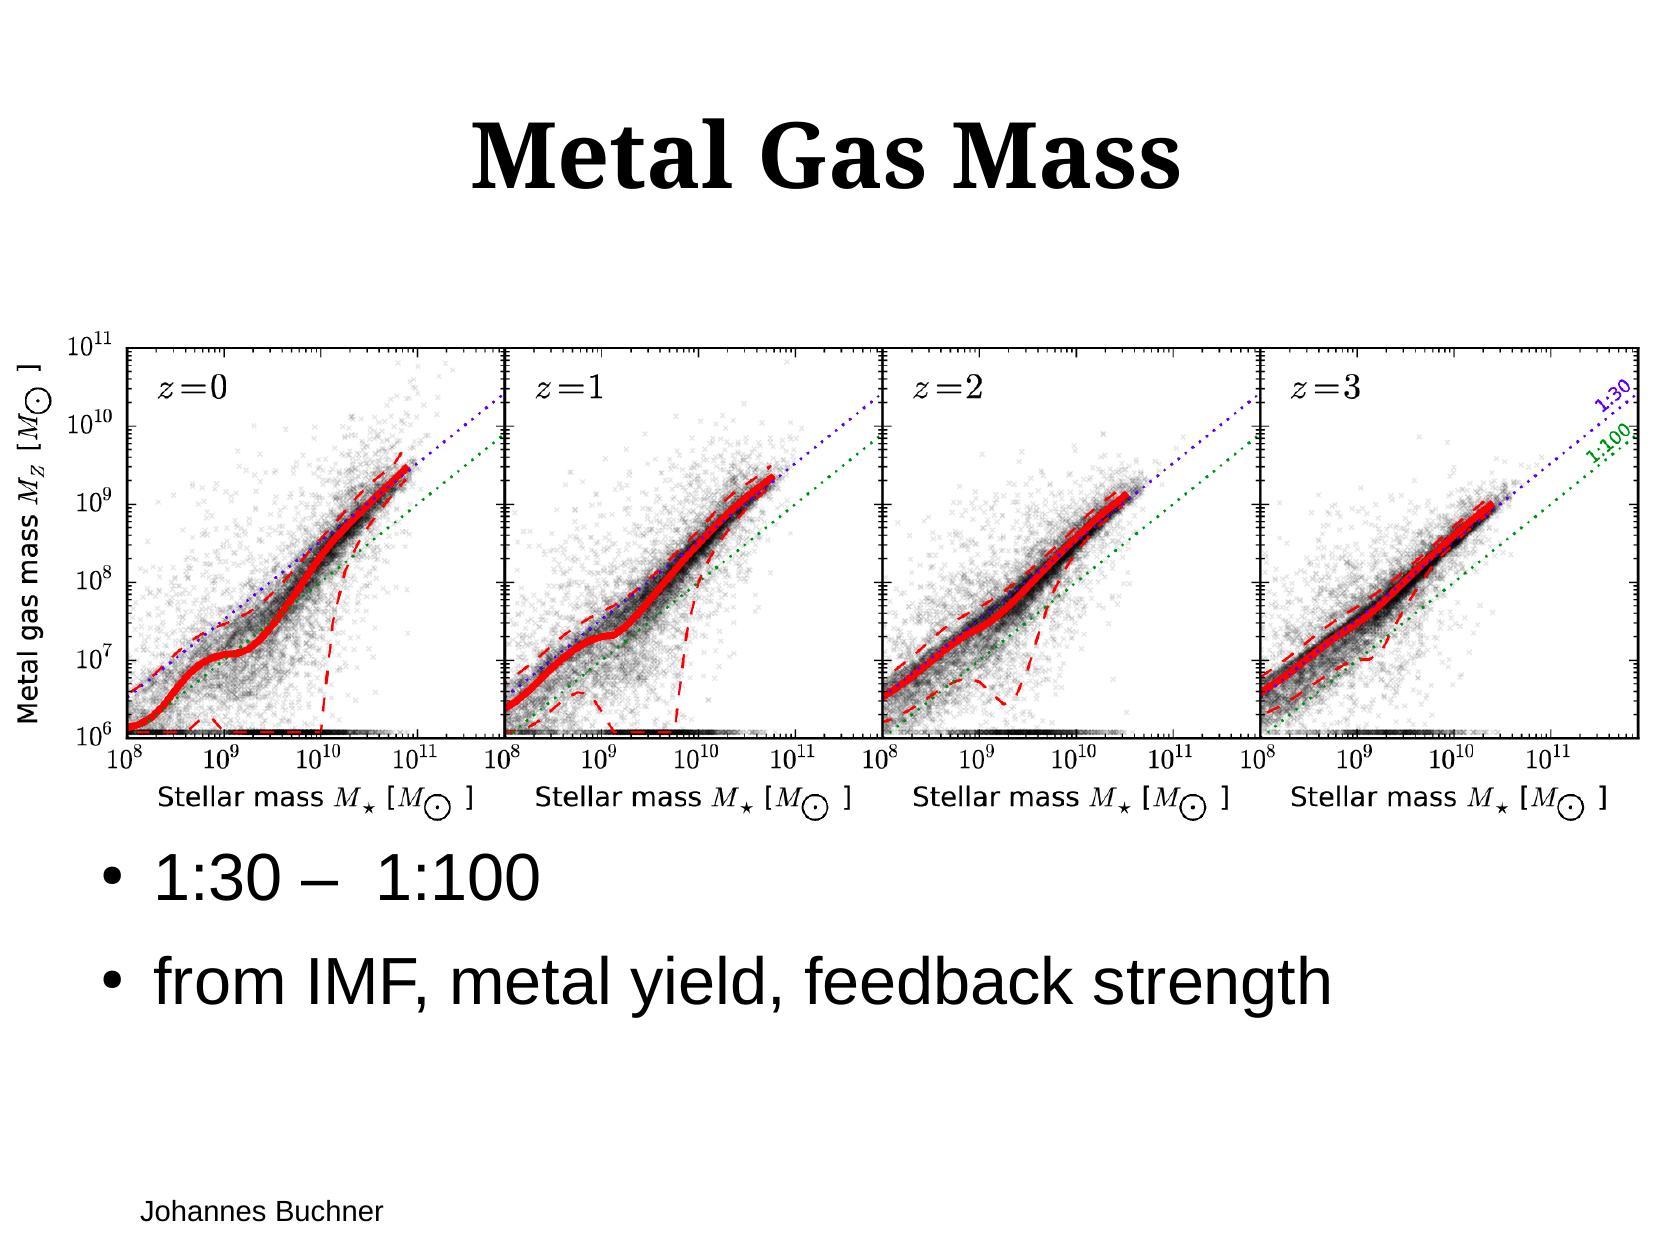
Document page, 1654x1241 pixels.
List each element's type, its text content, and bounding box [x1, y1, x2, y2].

list 1:30 – 1:100 from IMF, metal yield, feedback strength [82, 841, 1571, 1081]
picture [0, 318, 1654, 841]
title Metal Gas Mass [82, 49, 1571, 257]
